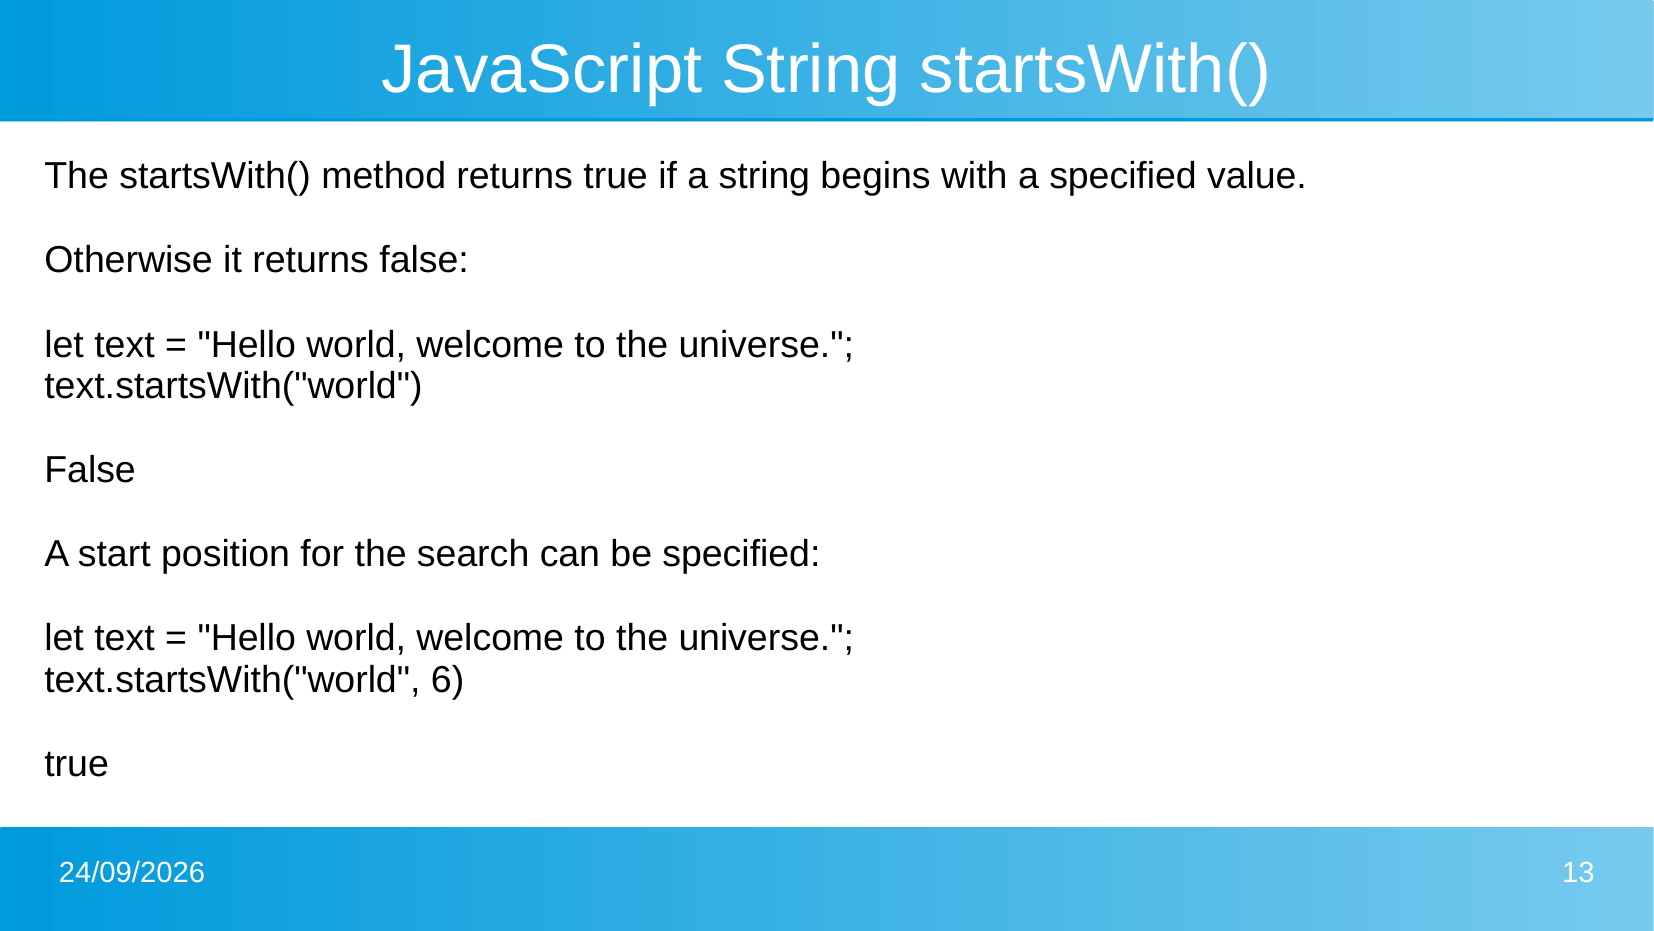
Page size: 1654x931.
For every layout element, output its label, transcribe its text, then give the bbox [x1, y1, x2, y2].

text_box The startsWith() method returns true if a string begins with a specified value. Otherwise it returns false: let text = "Hello world, welcome to the universe."; text.startsWith("world") False A start position for the search can be specified: let text = "Hello world, welcome to the universe."; text.startsWith("world", 6) true [29, 147, 1565, 793]
title JavaScript String startsWith() [59, 29, 1595, 108]
